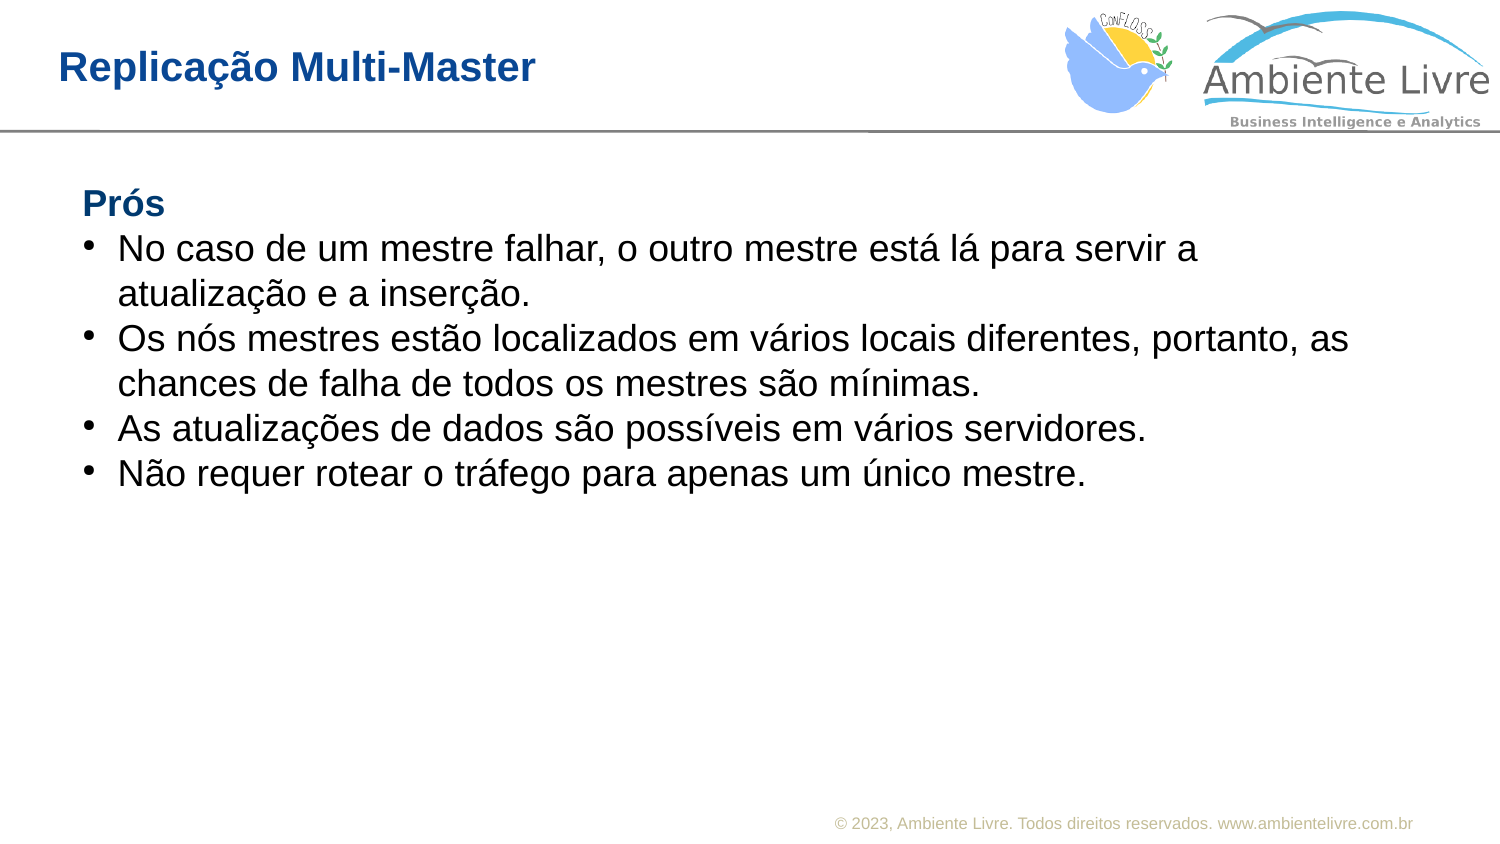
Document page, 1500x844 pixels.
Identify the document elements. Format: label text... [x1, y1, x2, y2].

picture [1051, 0, 1182, 130]
text_box Prós No caso de um mestre falhar, o outro mestre está lá para servir a atualização e a inserção. Os nós mestres estão localizados em vários locais diferentes, portanto, as chances de falha de todos os mestres são mínimas. As atualizações de dados são possíveis em vários servidores. Não requer rotear o tráfego para apenas um único mestre. [67, 171, 1382, 502]
picture [1203, 11, 1489, 129]
title Replicação Multi-Master [43, 8, 1127, 129]
